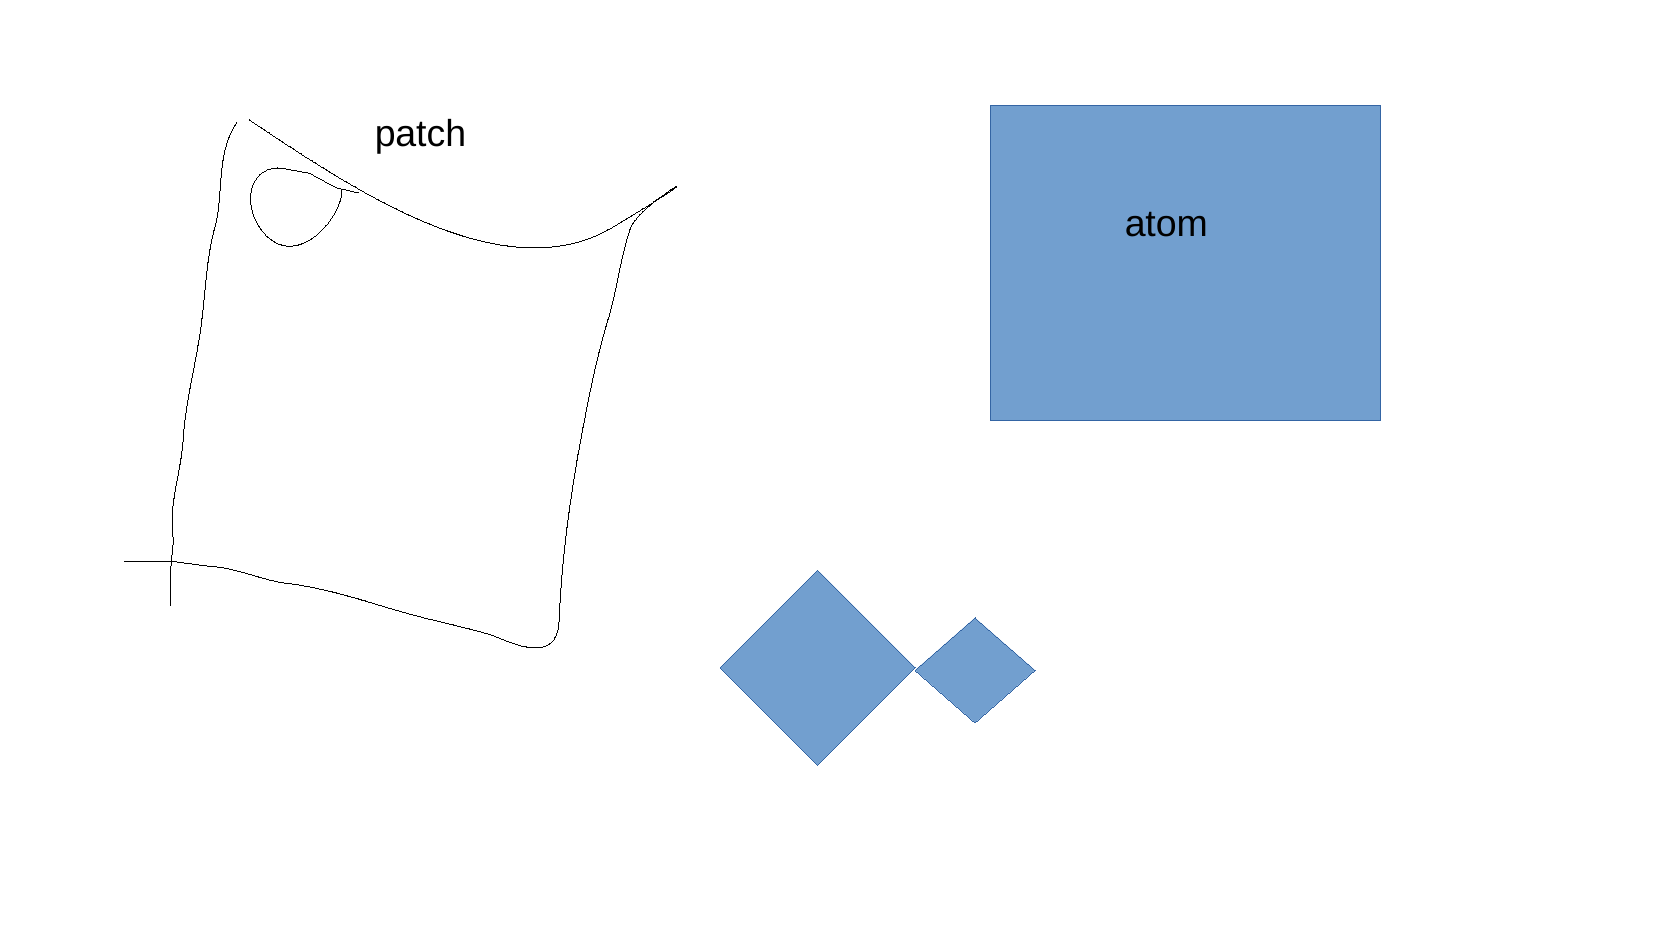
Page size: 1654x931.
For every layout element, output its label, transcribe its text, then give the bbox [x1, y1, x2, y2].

text_box [990, 105, 1381, 421]
text_box patch [360, 105, 526, 162]
text_box atom [1110, 195, 1246, 252]
text_box [720, 570, 1036, 766]
